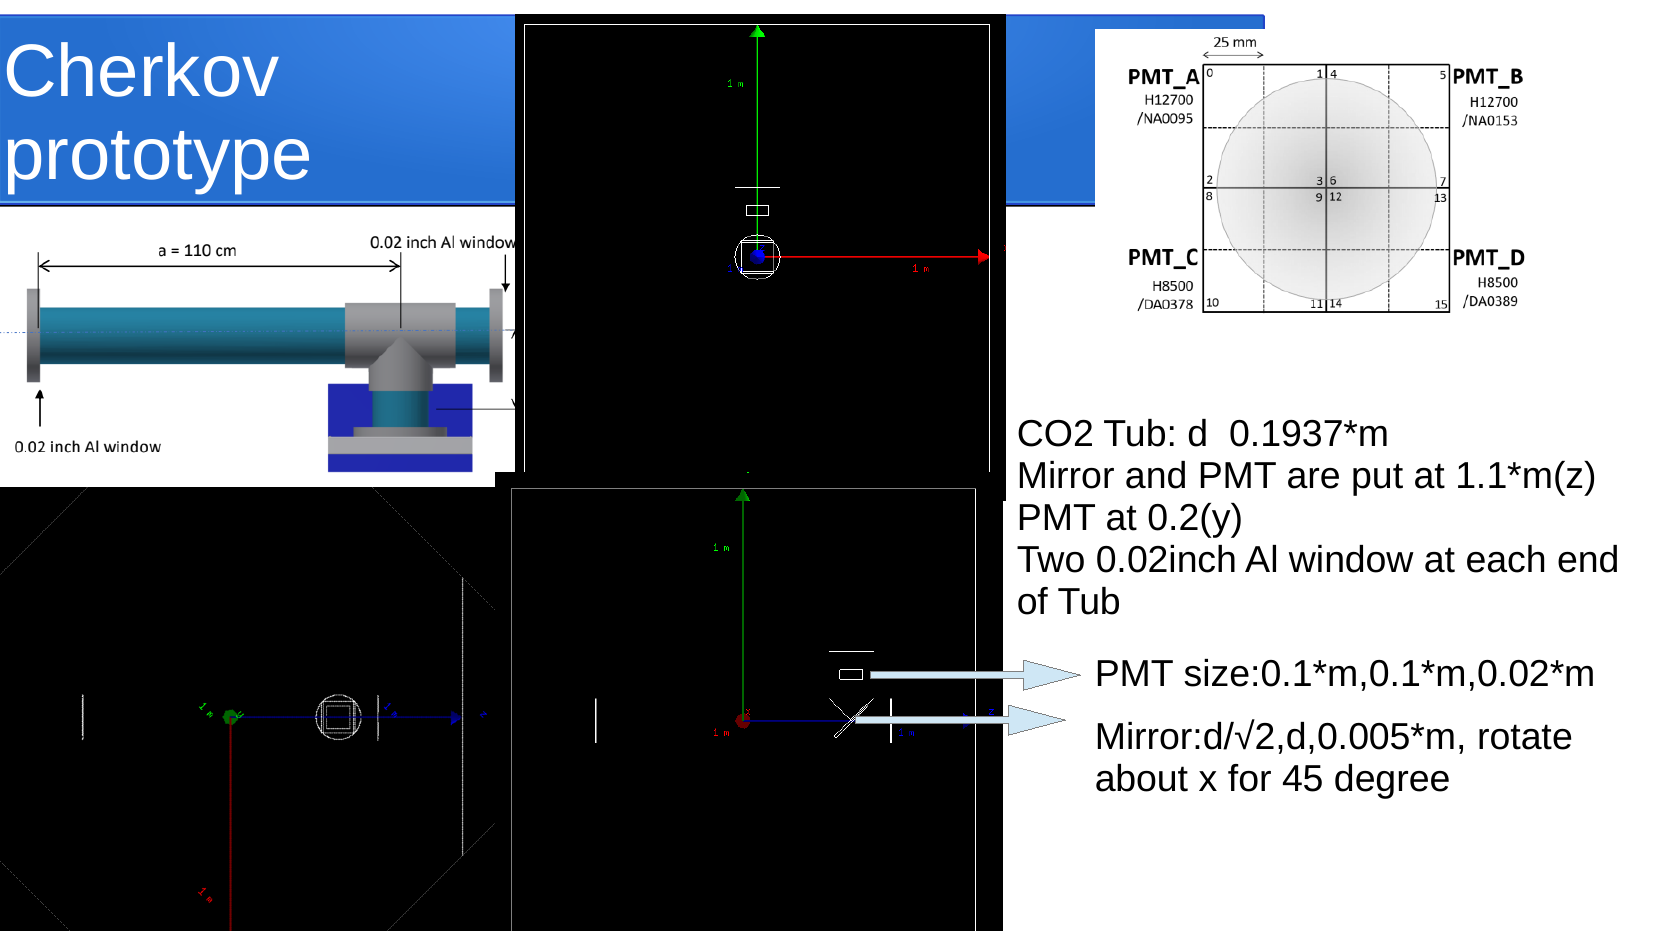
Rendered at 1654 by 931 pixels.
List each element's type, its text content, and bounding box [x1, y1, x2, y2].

text_box CO2 Tub: d 0.1937*m Mirror and PMT are put at 1.1*m(z) PMT at 0.2(y) Two 0.02inch Al window at each end of Tub [1002, 405, 1654, 630]
text_box [0, 487, 85, 572]
text_box Mirror:d/√2,d,0.005*m, rotate about x for 45 degree [1080, 708, 1654, 807]
text_box [0, 863, 68, 931]
text_box [870, 660, 1081, 691]
text_box [855, 705, 1066, 736]
text_box PMT size:0.1*m,0.1*m,0.02*m [1080, 645, 1621, 702]
picture [1095, 29, 1558, 344]
text_box [388, 824, 495, 931]
text_box [373, 487, 495, 609]
title Cherkov prototype [3, 15, 421, 211]
picture [0, 14, 1006, 931]
